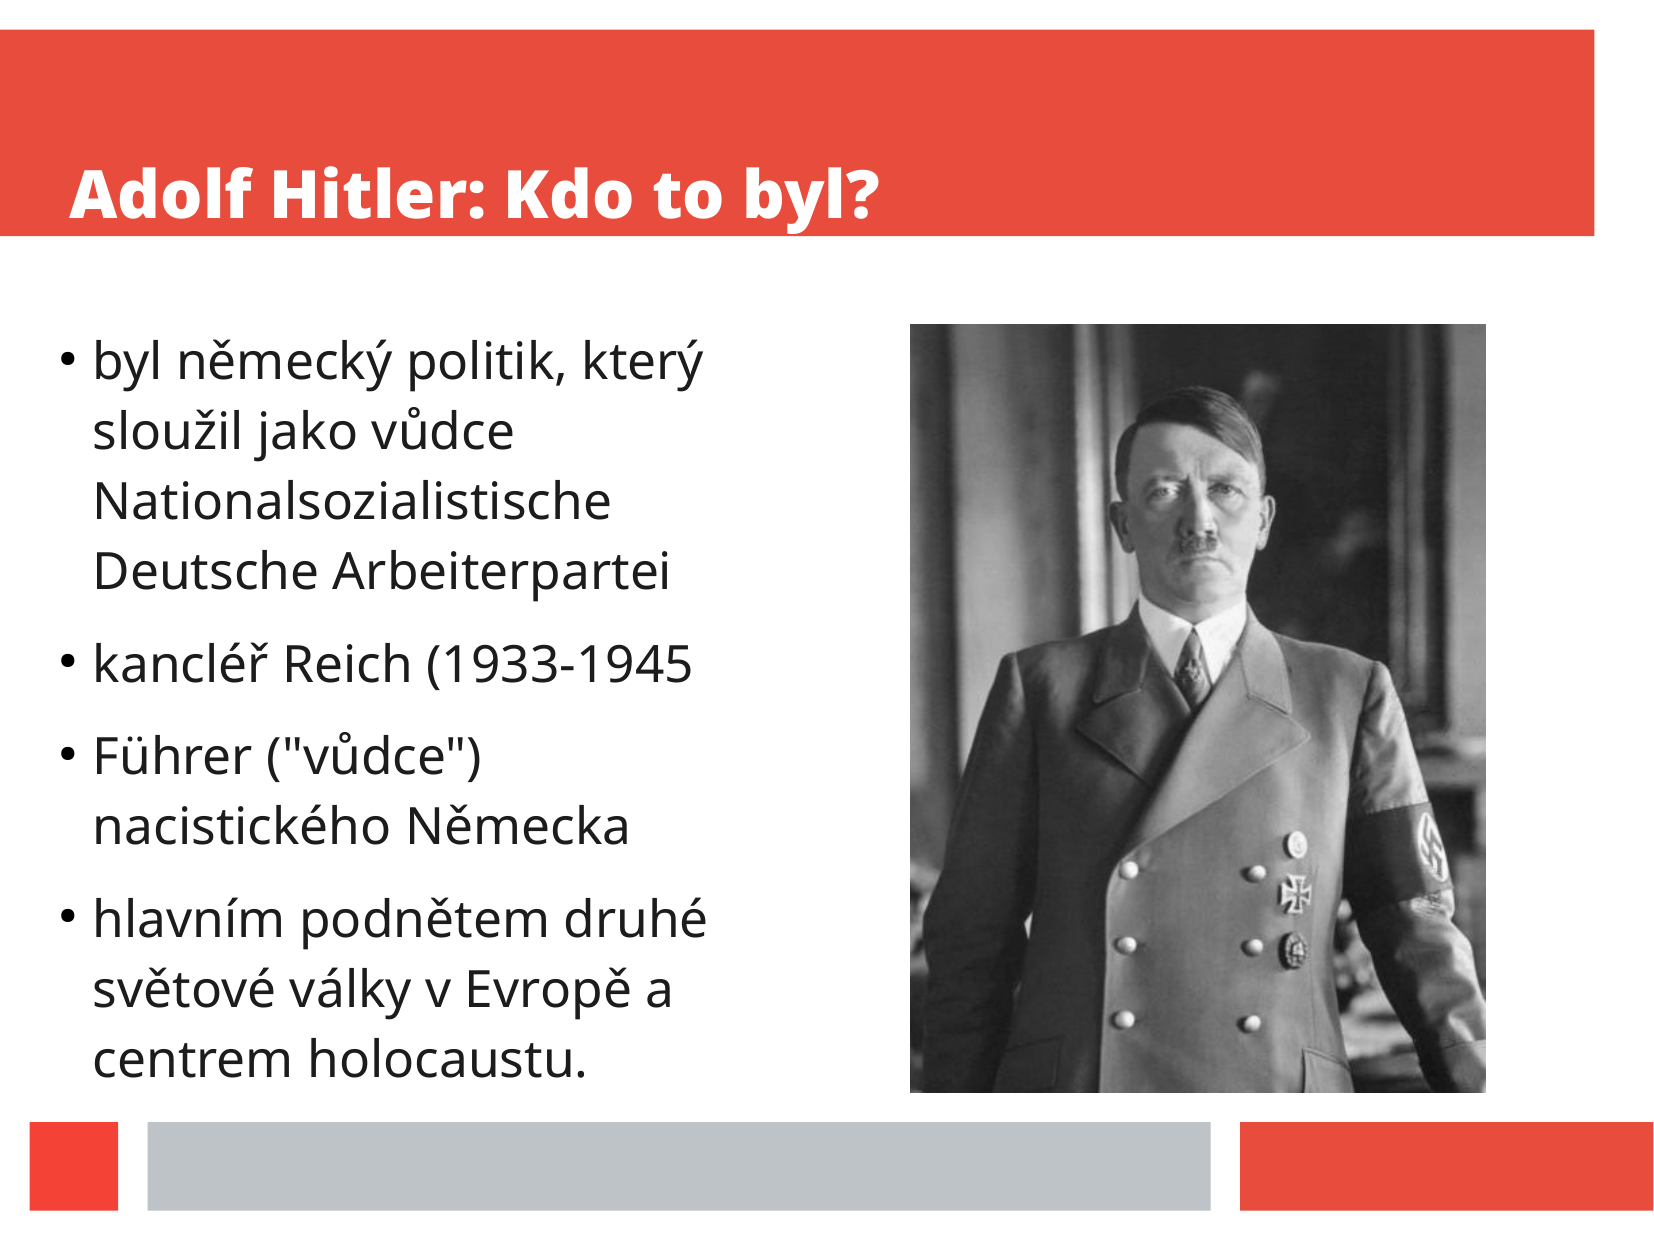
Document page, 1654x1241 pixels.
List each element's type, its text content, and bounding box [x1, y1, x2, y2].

picture [910, 324, 1486, 1093]
title Adolf Hitler: Kdo to byl? [69, 90, 1606, 238]
list byl německý politik, který sloužil jako vůdce Nationalsozialistische Deutsche Arbeiterpartei kancléř Reich (1933-1945 Führer ("vůdce") nacistického Německa hlavním podnětem druhé světové války v Evropě a centrem holocaustu. [59, 324, 794, 1093]
